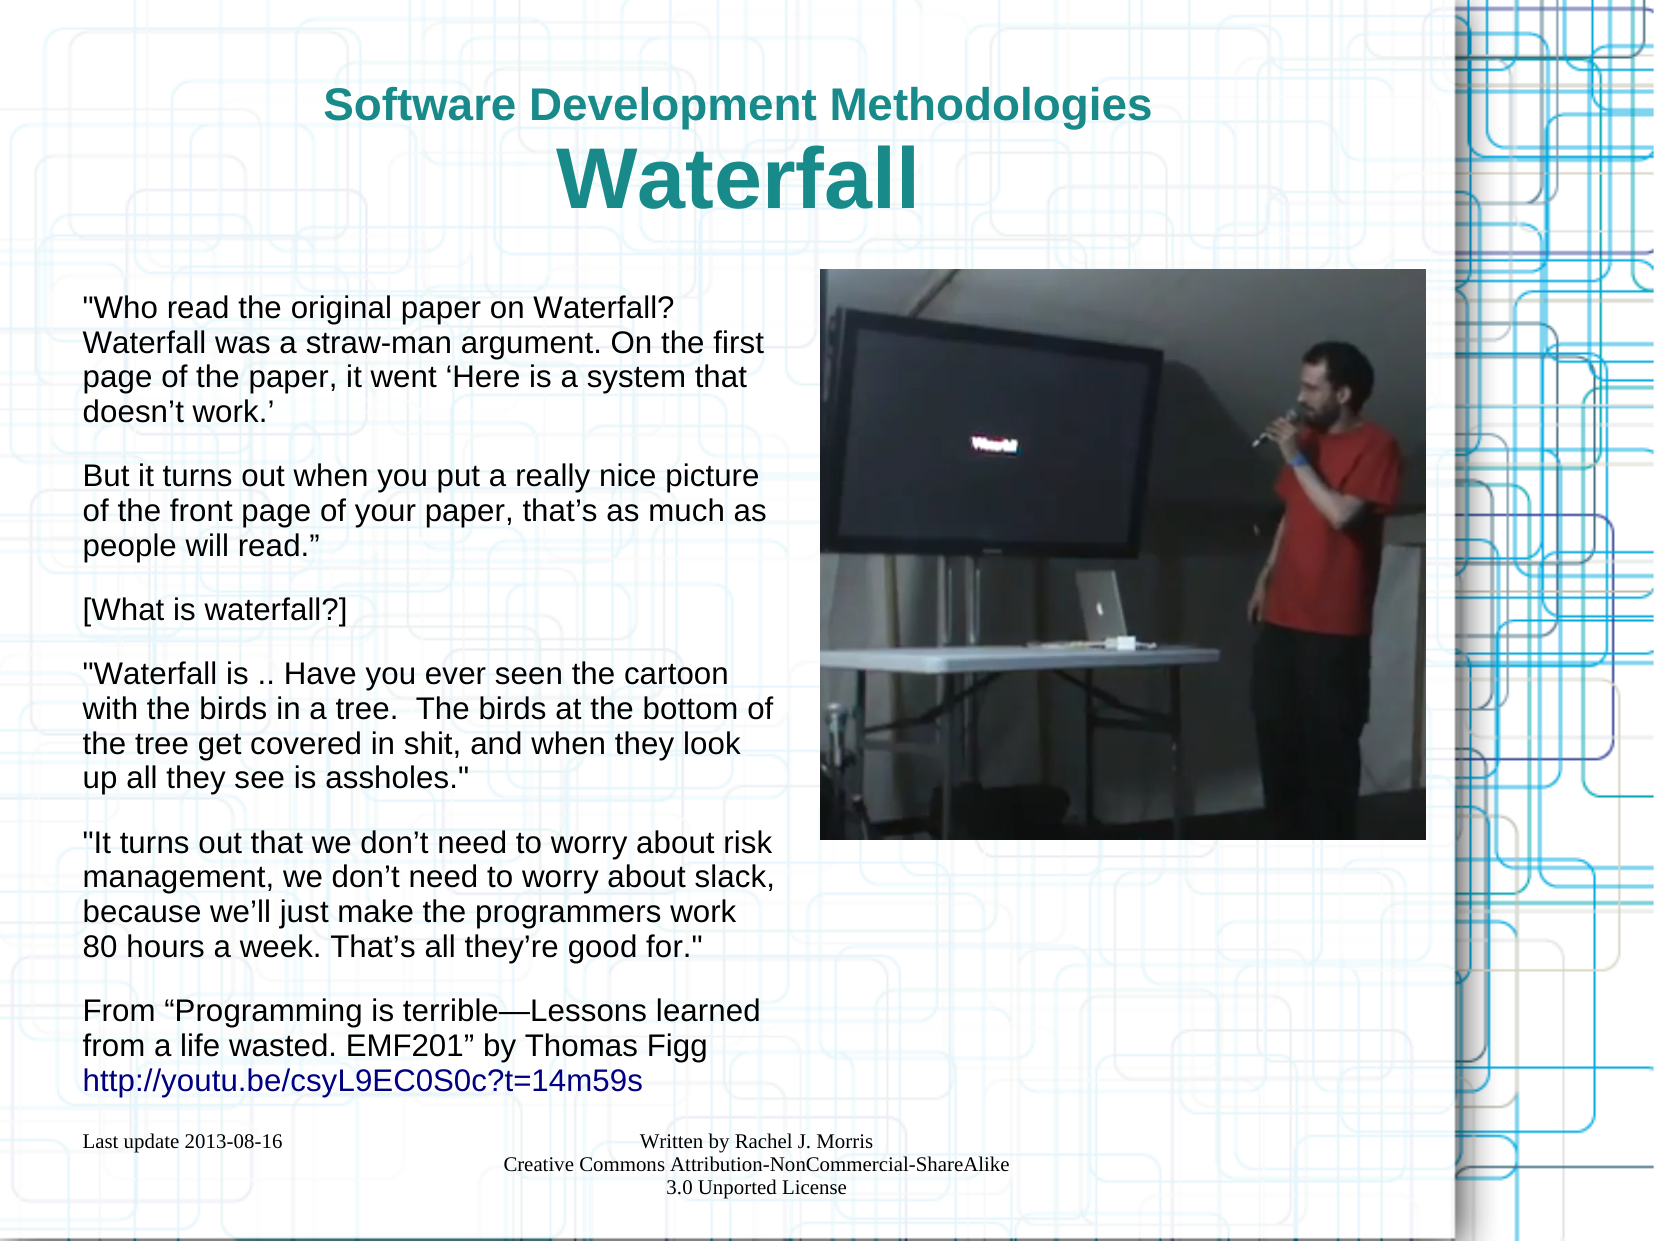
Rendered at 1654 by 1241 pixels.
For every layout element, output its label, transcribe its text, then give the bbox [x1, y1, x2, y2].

picture [0, 0, 1654, 1241]
title Software Development Methodologies Waterfall [59, 49, 1418, 257]
list "Who read the original paper on Waterfall? Waterfall was a straw-man argument. On the first page of the paper, it went ‘Here is a system that doesn’t work.’ But it turns out when you put a really nice picture of the front page of your paper, that’s as much as people will read.” [What is waterfall?] "Waterfall is .. Have you ever seen the cartoon with the birds in a tree. The birds at the bottom of the tree get covered in shit, and when they look up all they see is assholes." "It turns out that we don’t need to worry about risk management, we don’t need to worry about slack, because we’ll just make the programmers work 80 hours a week. That’s all they’re good for." From “Programming is terrible—Lessons learned from a life wasted. EMF201” by Thomas Figg http://youtu.be/csyL9EC0S0c?t=14m59s [82, 290, 781, 1098]
